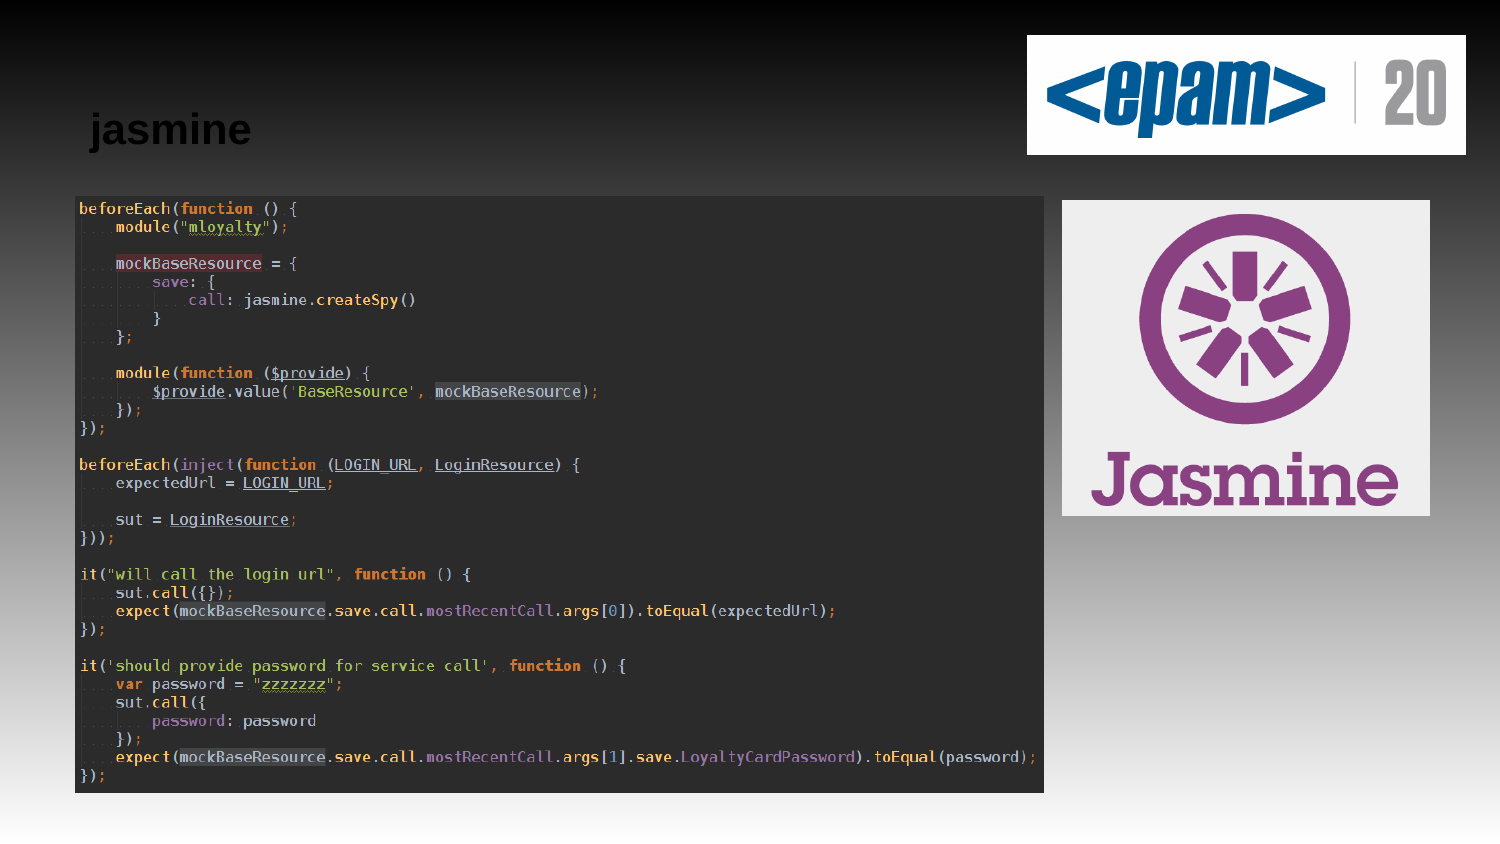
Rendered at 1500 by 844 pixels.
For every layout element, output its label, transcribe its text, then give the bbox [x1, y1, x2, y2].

title jasmine [75, 33, 1425, 175]
picture [75, 196, 1044, 793]
picture [1027, 35, 1466, 155]
picture [1062, 200, 1430, 516]
